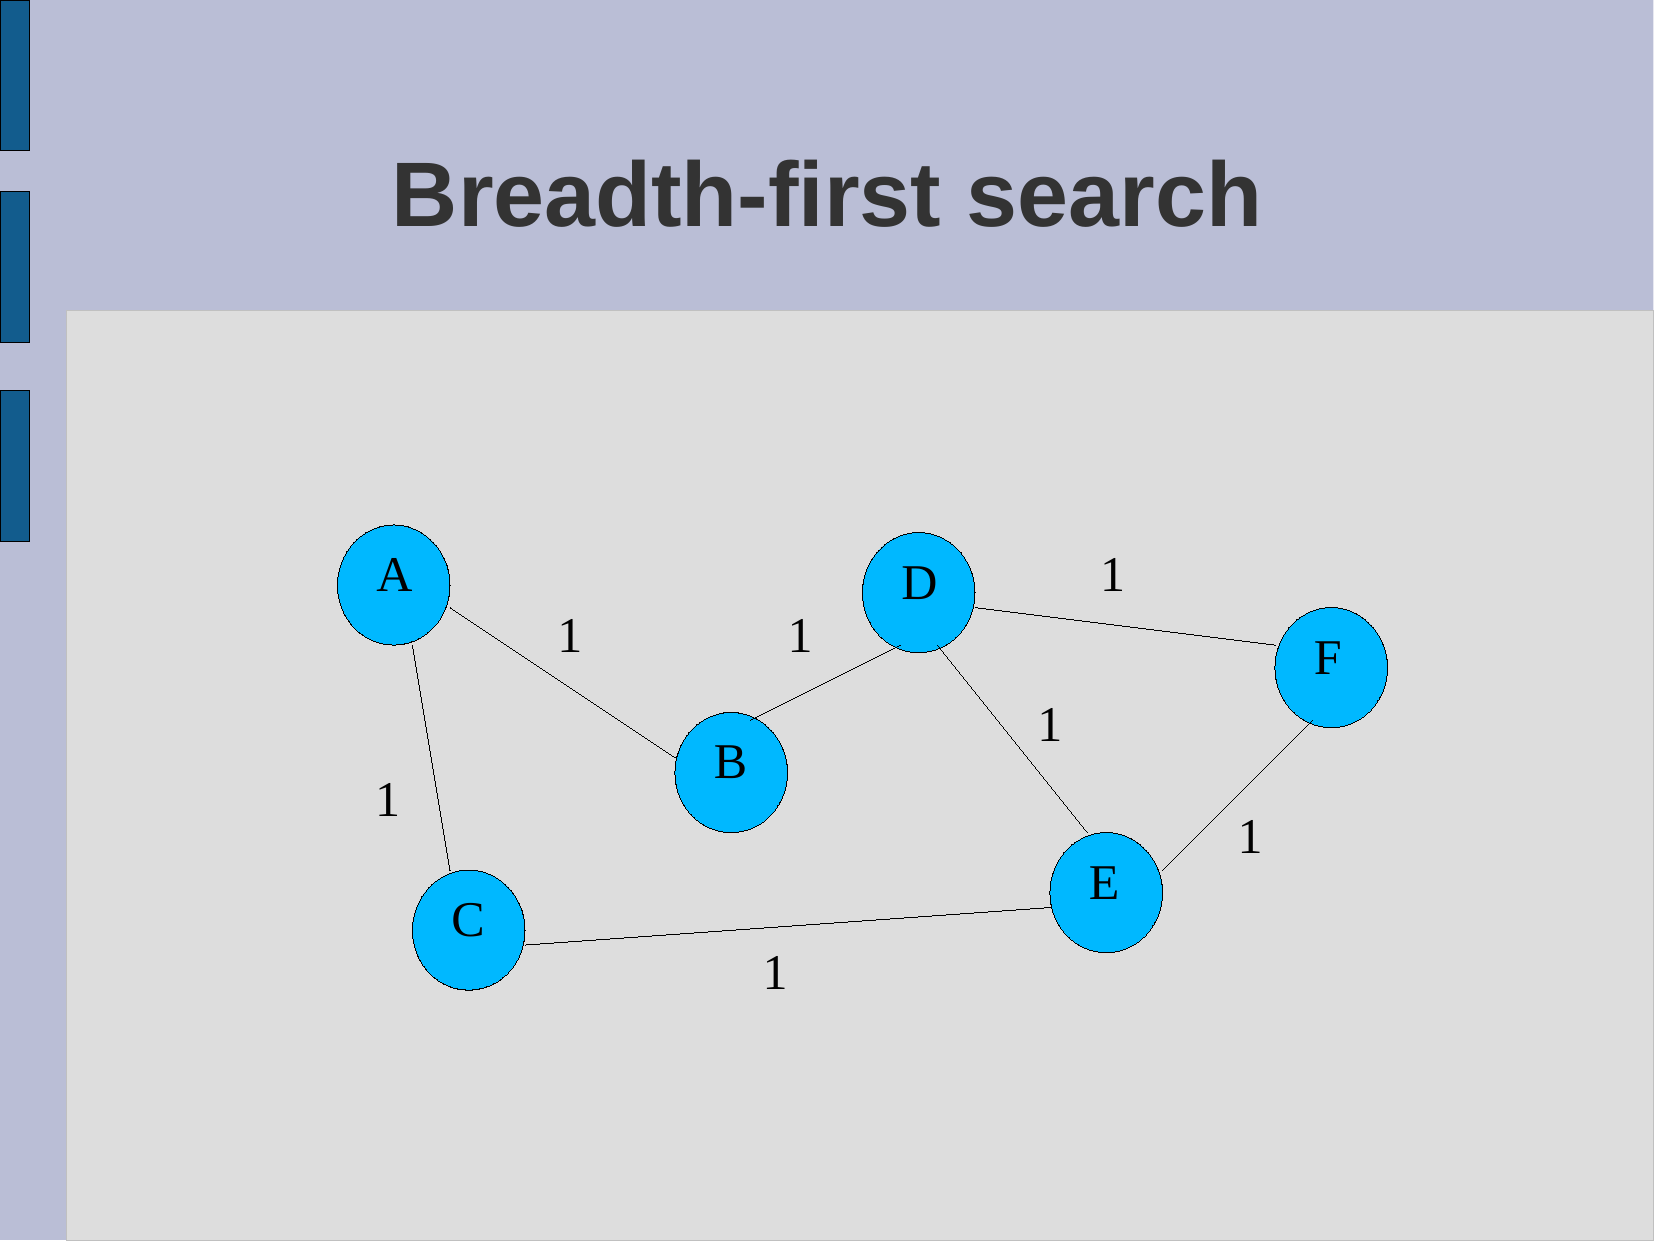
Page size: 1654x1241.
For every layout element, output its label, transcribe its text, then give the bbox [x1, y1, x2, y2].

text_box 1 [557, 607, 583, 663]
text_box F [1313, 629, 1342, 685]
text_box [412, 870, 526, 991]
text_box 1 [787, 607, 813, 663]
text_box C [451, 892, 485, 948]
text_box D [901, 554, 938, 610]
title Breadth-first search [121, 91, 1534, 299]
text_box [337, 524, 451, 646]
text_box 1 [1237, 809, 1263, 865]
text_box E [1088, 854, 1120, 910]
text_box 1 [1037, 697, 1063, 753]
text_box [1049, 832, 1163, 953]
text_box [674, 712, 788, 833]
text_box [1274, 607, 1388, 728]
text_box A [376, 547, 413, 603]
text_box 1 [1099, 547, 1126, 603]
text_box B [713, 734, 748, 790]
text_box 1 [375, 772, 401, 828]
text_box [862, 532, 976, 653]
text_box 1 [762, 945, 788, 1001]
